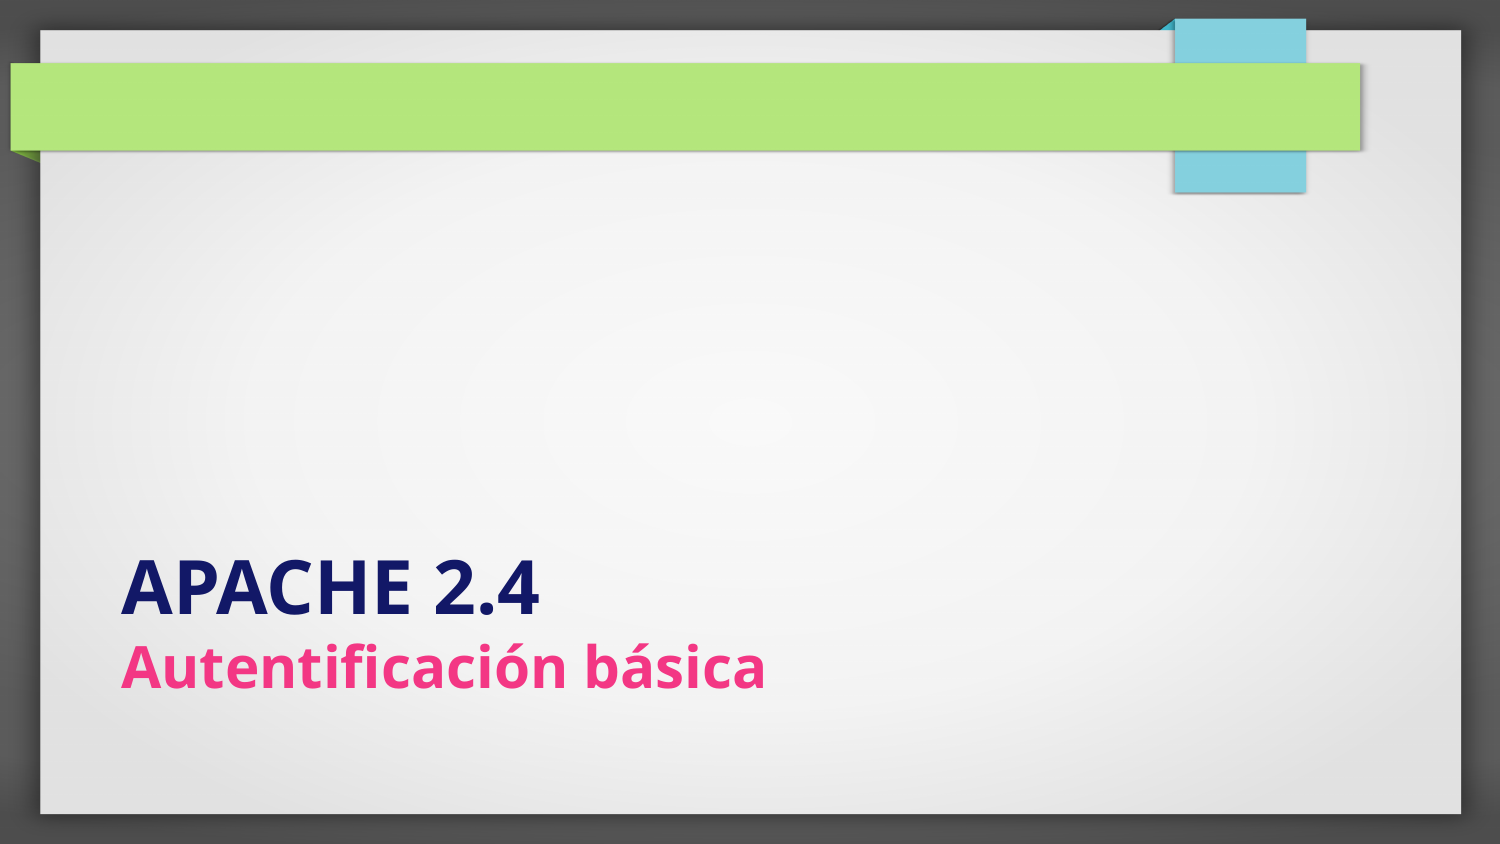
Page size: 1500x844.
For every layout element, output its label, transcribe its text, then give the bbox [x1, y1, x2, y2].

title APACHE 2.4 Autentificación básica [106, 520, 945, 715]
picture [0, 0, 1500, 844]
